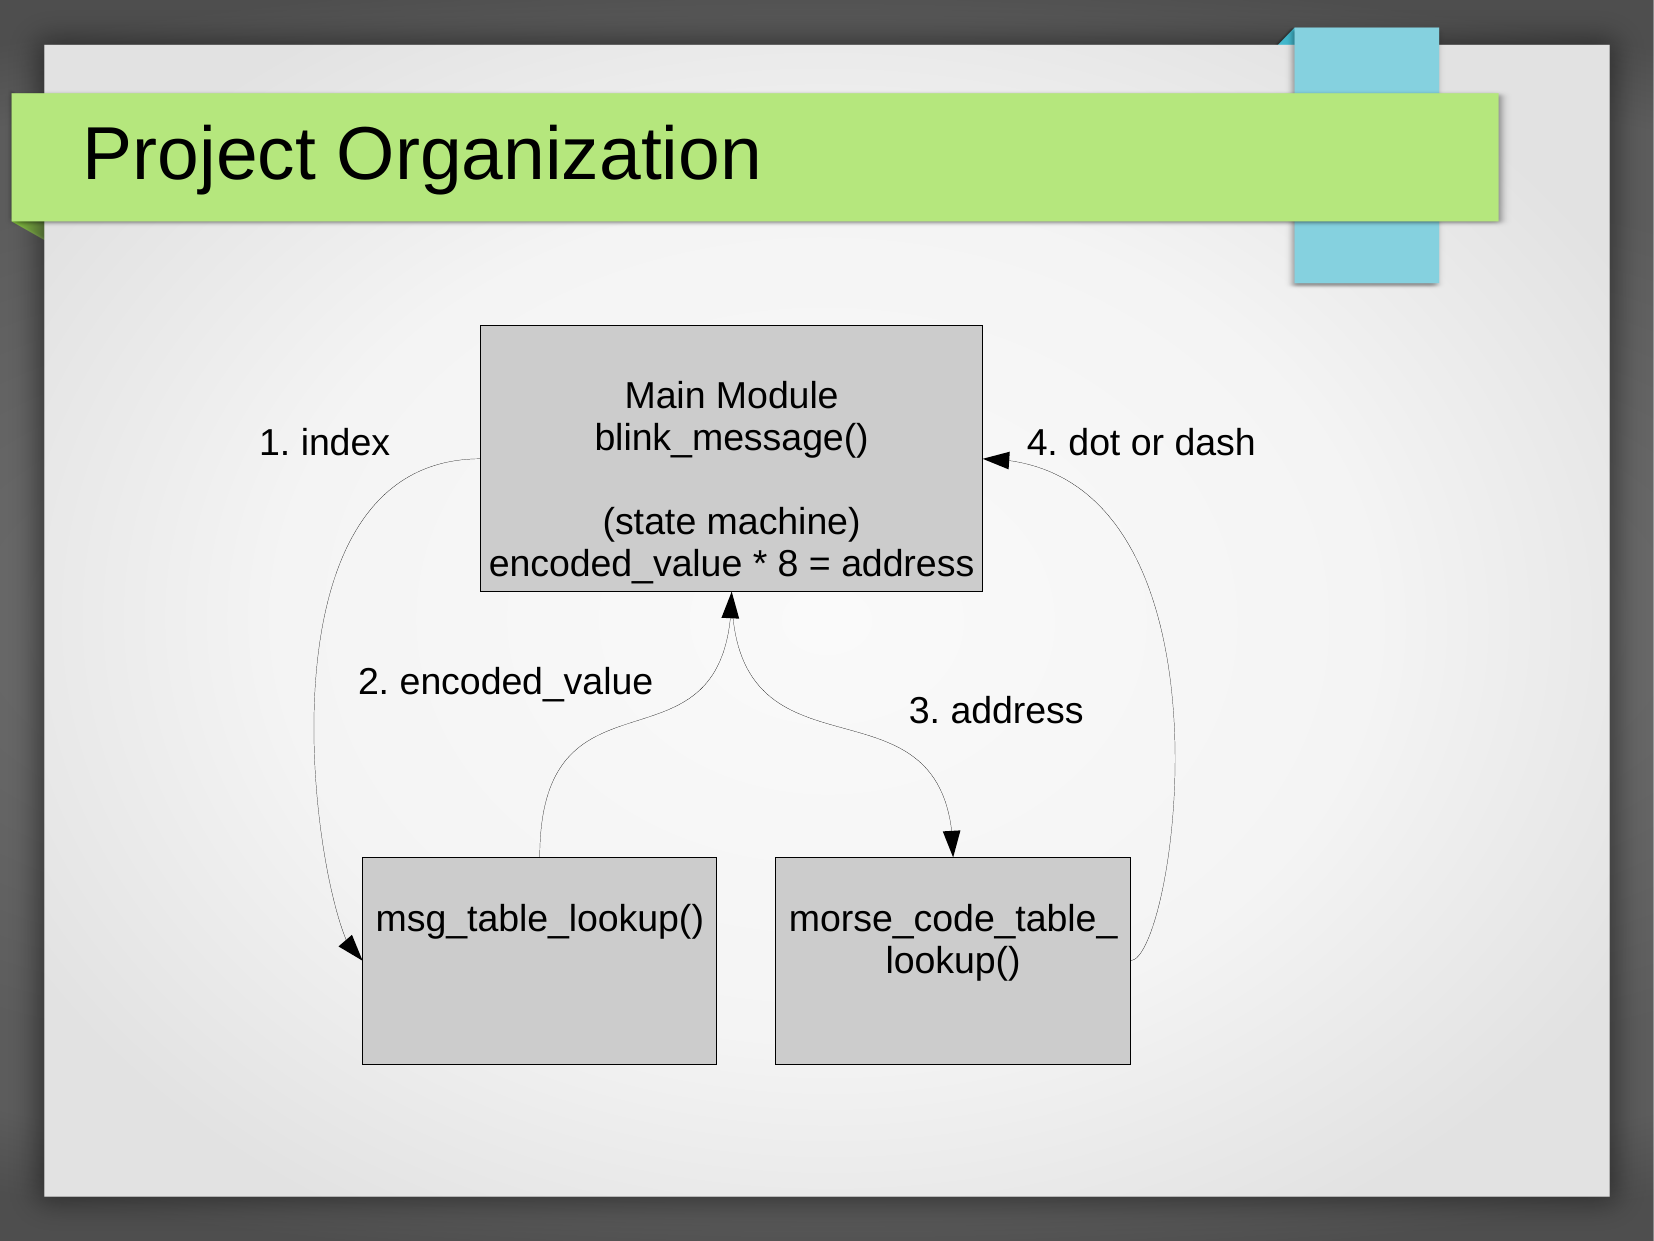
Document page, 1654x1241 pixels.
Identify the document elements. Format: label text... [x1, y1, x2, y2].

title Project Organization [82, 94, 1264, 213]
picture [0, 0, 1654, 1241]
text_box 1. index [244, 414, 406, 472]
text_box 2. encoded_value [343, 652, 669, 710]
text_box 3. address [894, 682, 1099, 740]
text_box morse_code_table_ lookup() [775, 857, 1131, 1065]
text_box msg_table_lookup() [362, 857, 717, 1065]
text_box 4. dot or dash [1012, 414, 1271, 474]
text_box Main Module blink_message() (state machine) encoded_value * 8 = address [480, 325, 983, 592]
